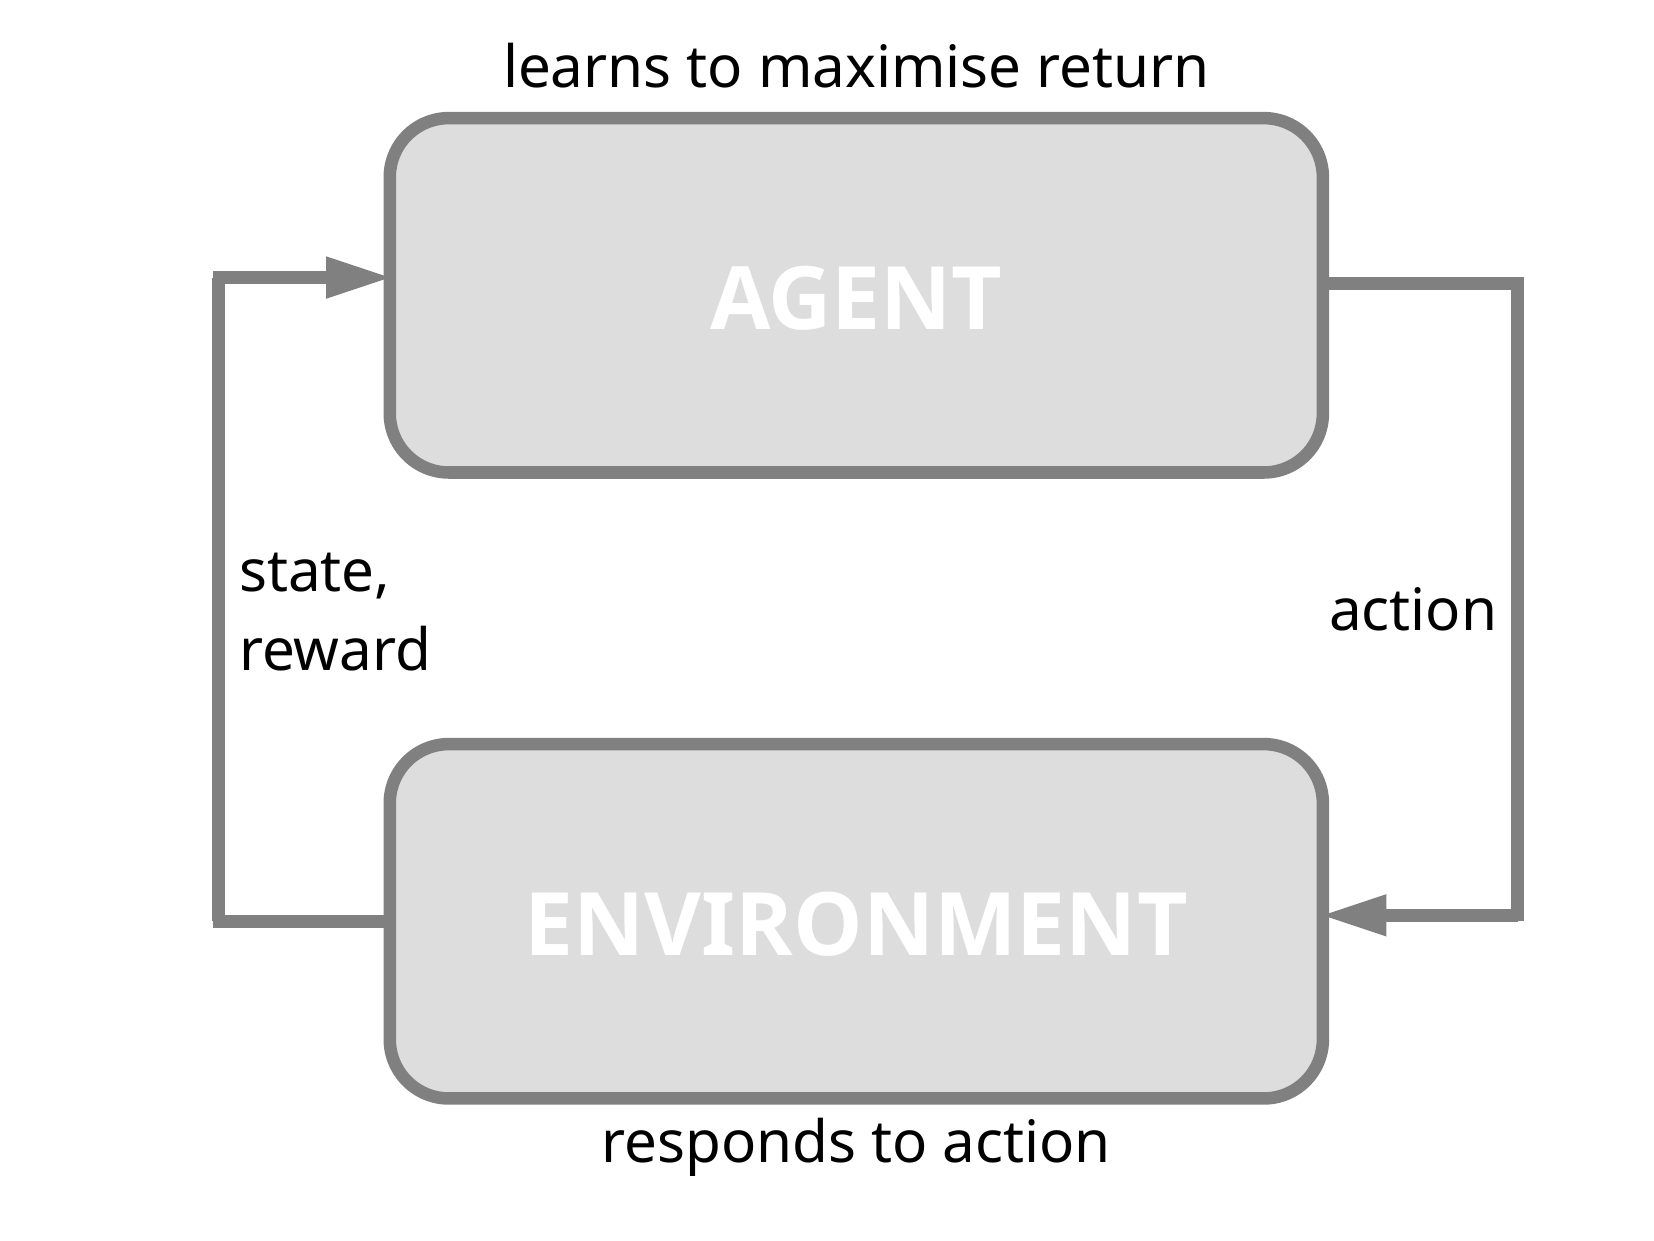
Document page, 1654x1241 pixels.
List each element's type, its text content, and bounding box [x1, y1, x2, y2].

text_box AGENT [389, 189, 1323, 473]
text_box ENVIRONMENT [389, 744, 1323, 1015]
text_box state, reward [224, 484, 508, 733]
text_box responds to action [389, 1015, 1323, 1241]
text_box learns to maximise return [389, 0, 1323, 189]
text_box action [1228, 484, 1512, 733]
